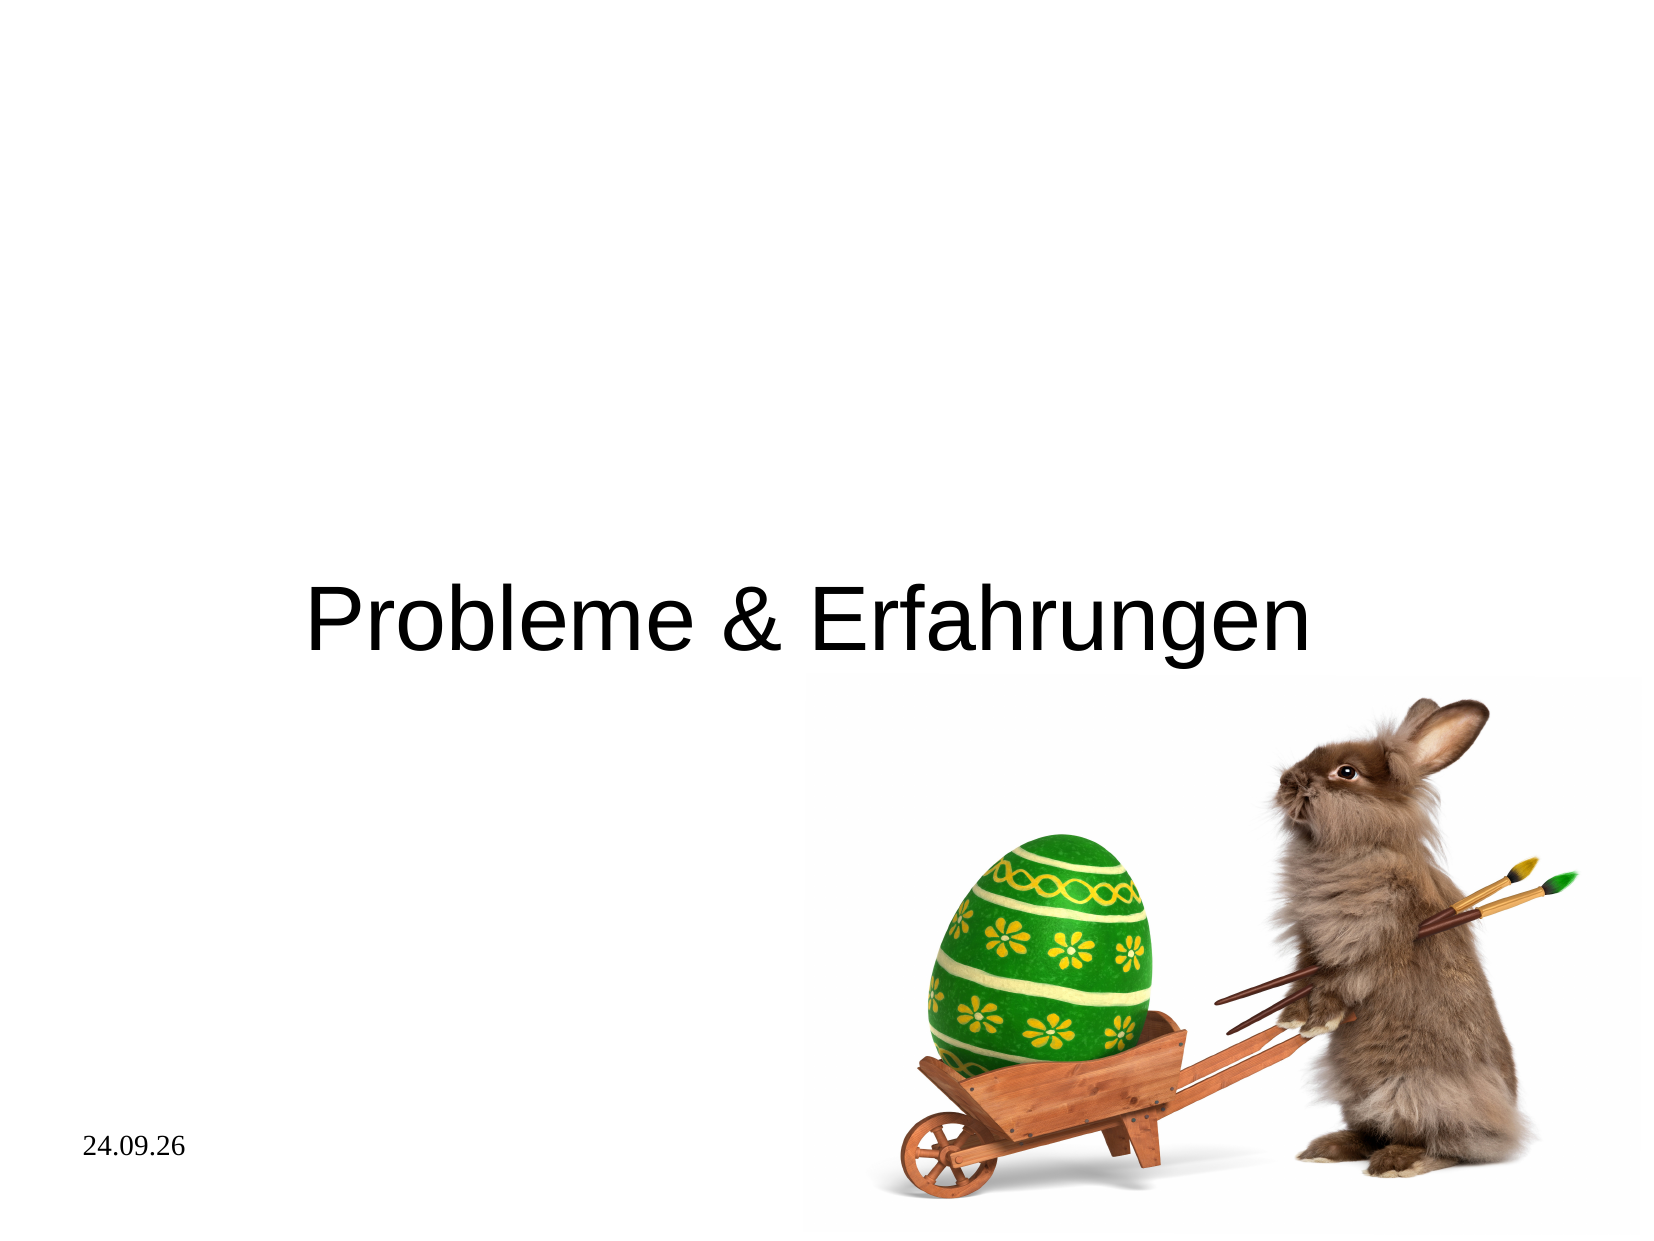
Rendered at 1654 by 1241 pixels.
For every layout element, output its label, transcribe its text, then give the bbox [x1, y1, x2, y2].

title Probleme & Erfahrungen [82, 90, 1536, 1146]
picture [805, 678, 1641, 1235]
